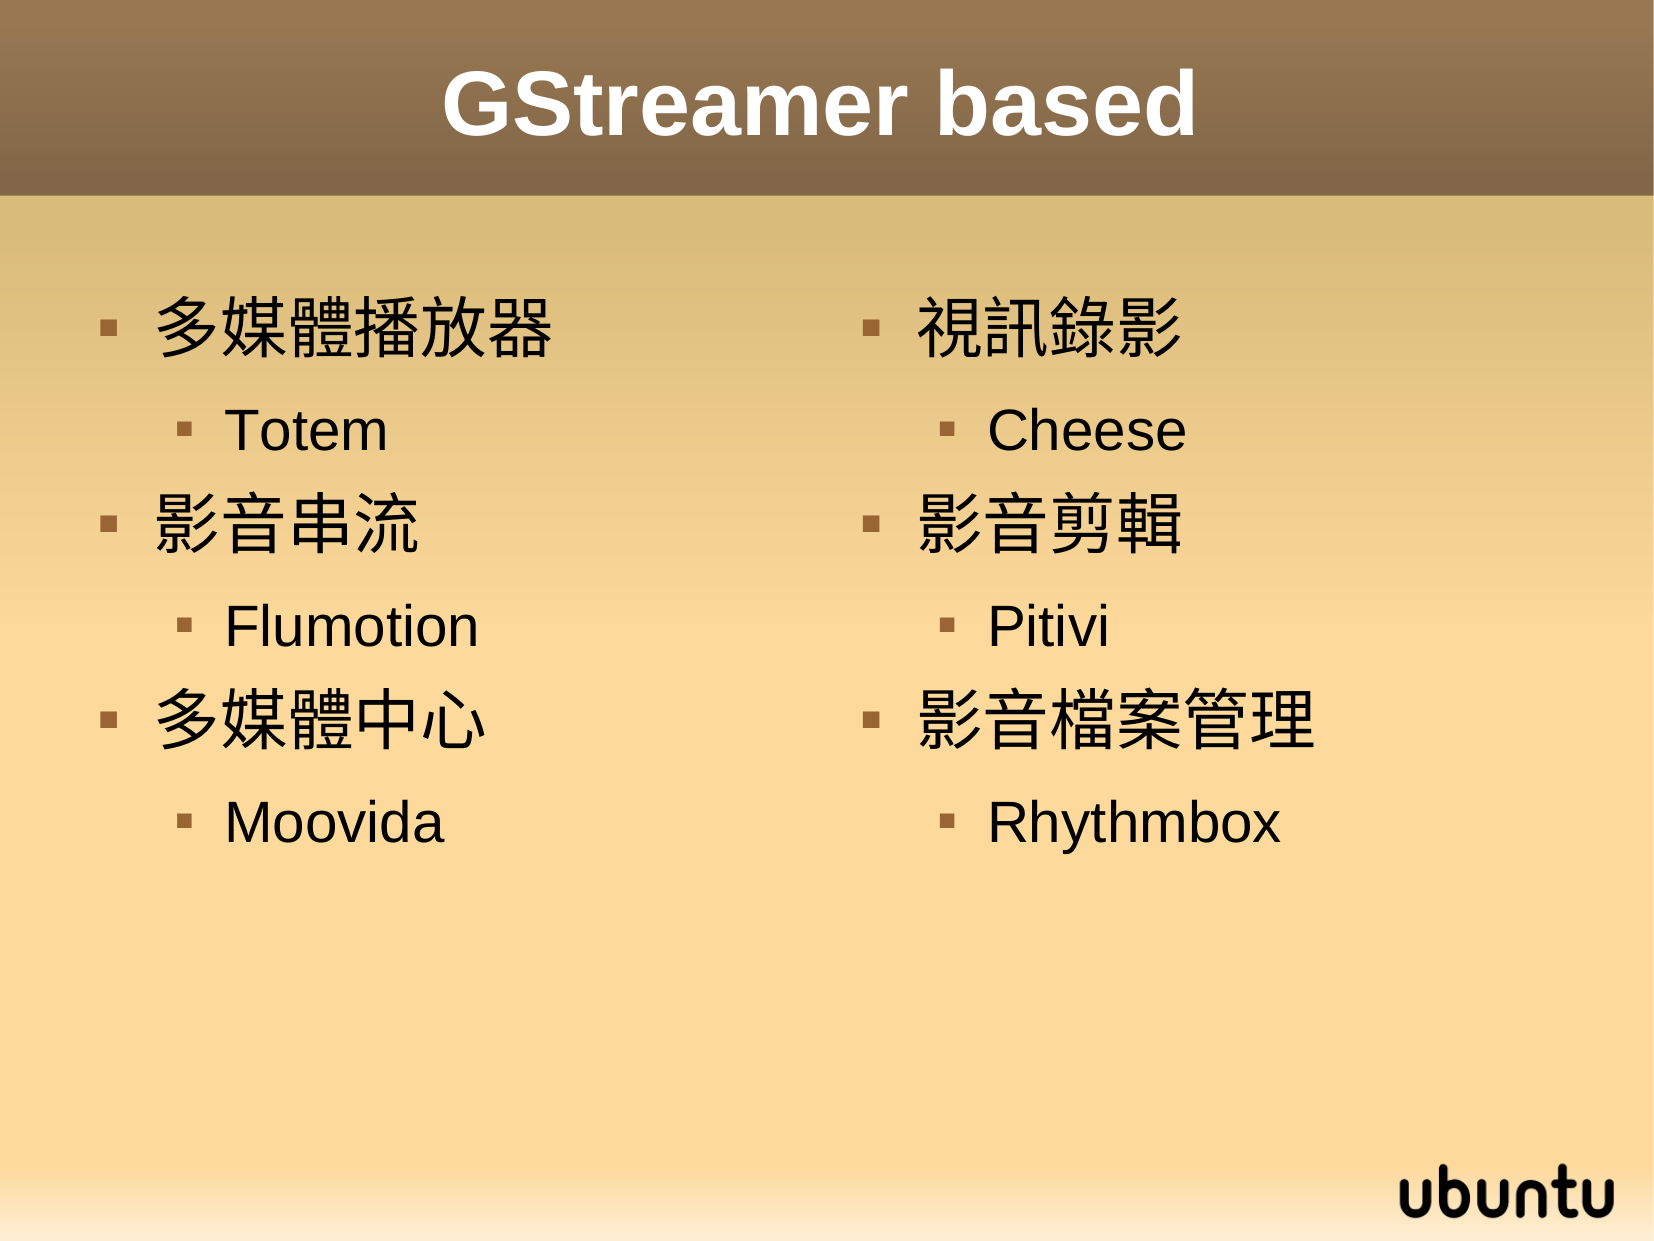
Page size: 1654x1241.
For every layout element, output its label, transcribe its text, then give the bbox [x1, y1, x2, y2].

title GStreamer based [76, 0, 1565, 208]
picture [0, 0, 1654, 1241]
list 視訊錄影 Cheese 影音剪輯 Pitivi 影音檔案管理 Rhythmbox [845, 290, 1572, 1094]
list 多媒體播放器 Totem 影音串流 Flumotion 多媒體中心 Moovida [82, 290, 809, 1109]
